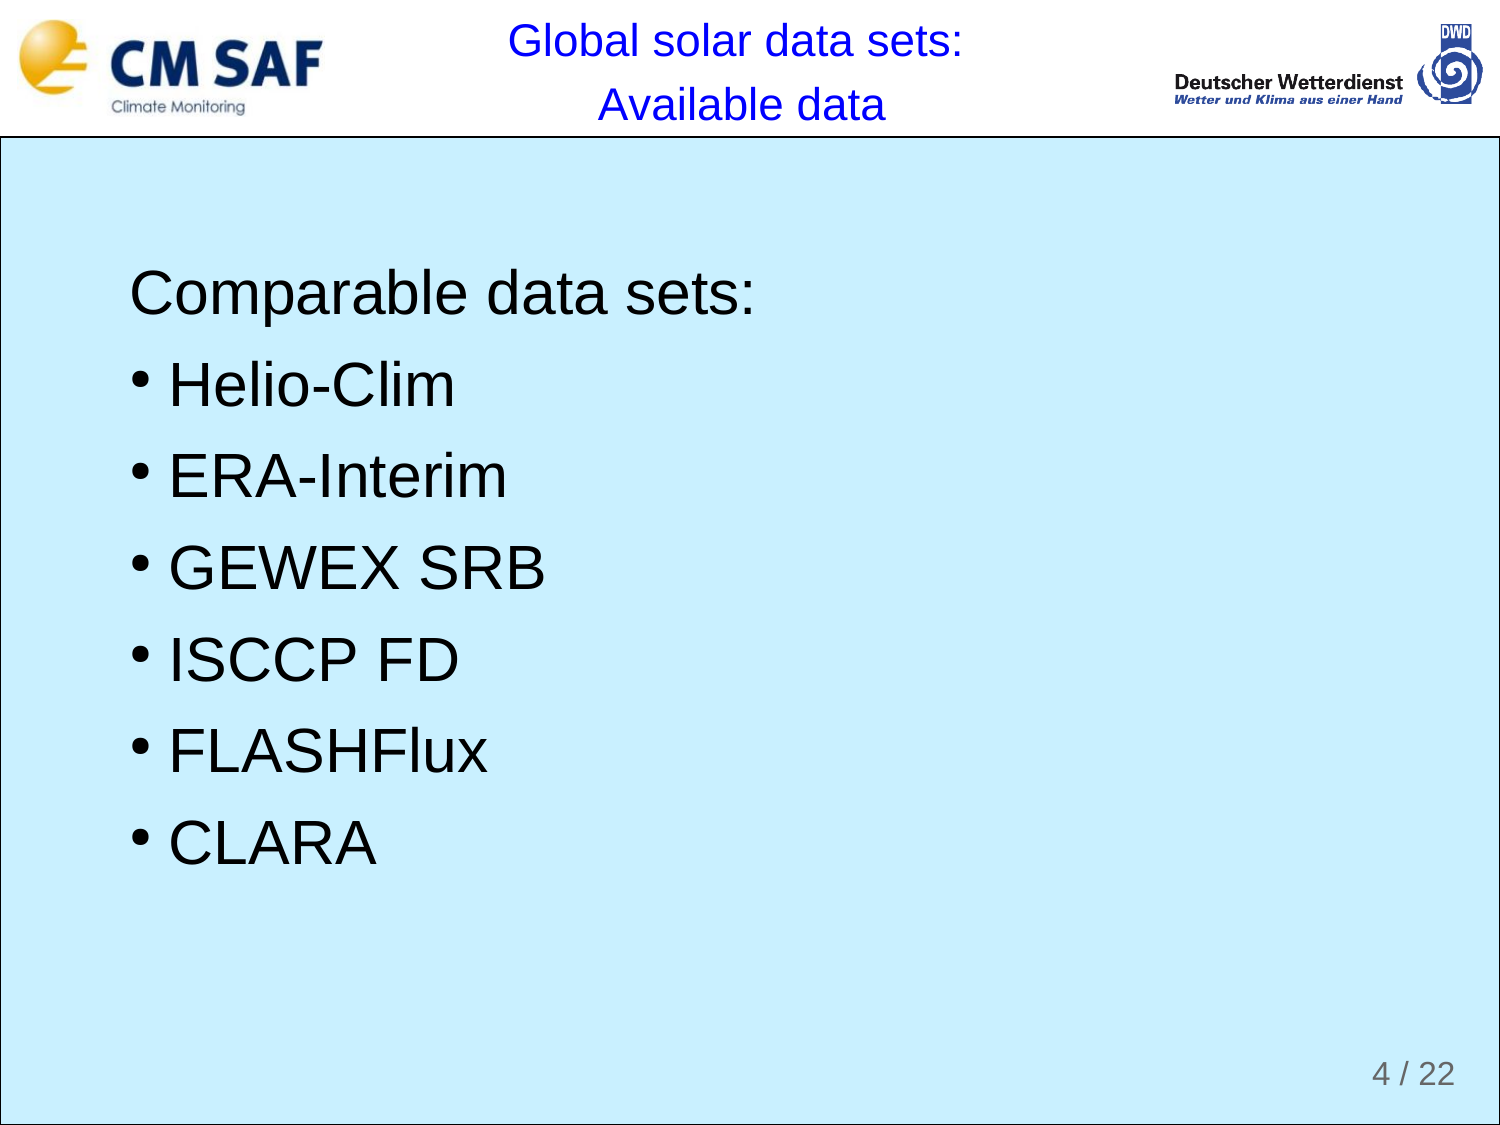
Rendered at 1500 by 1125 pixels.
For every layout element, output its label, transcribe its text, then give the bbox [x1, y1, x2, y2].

picture [1175, 24, 1483, 104]
list Comparable data sets: Helio-Clim ERA-Interim GEWEX SRB ISCCP FD FLASHFlux CLARA [73, 263, 1423, 1006]
picture [17, 19, 325, 117]
text_box Global solar data sets: Available data [312, 1, 1172, 80]
